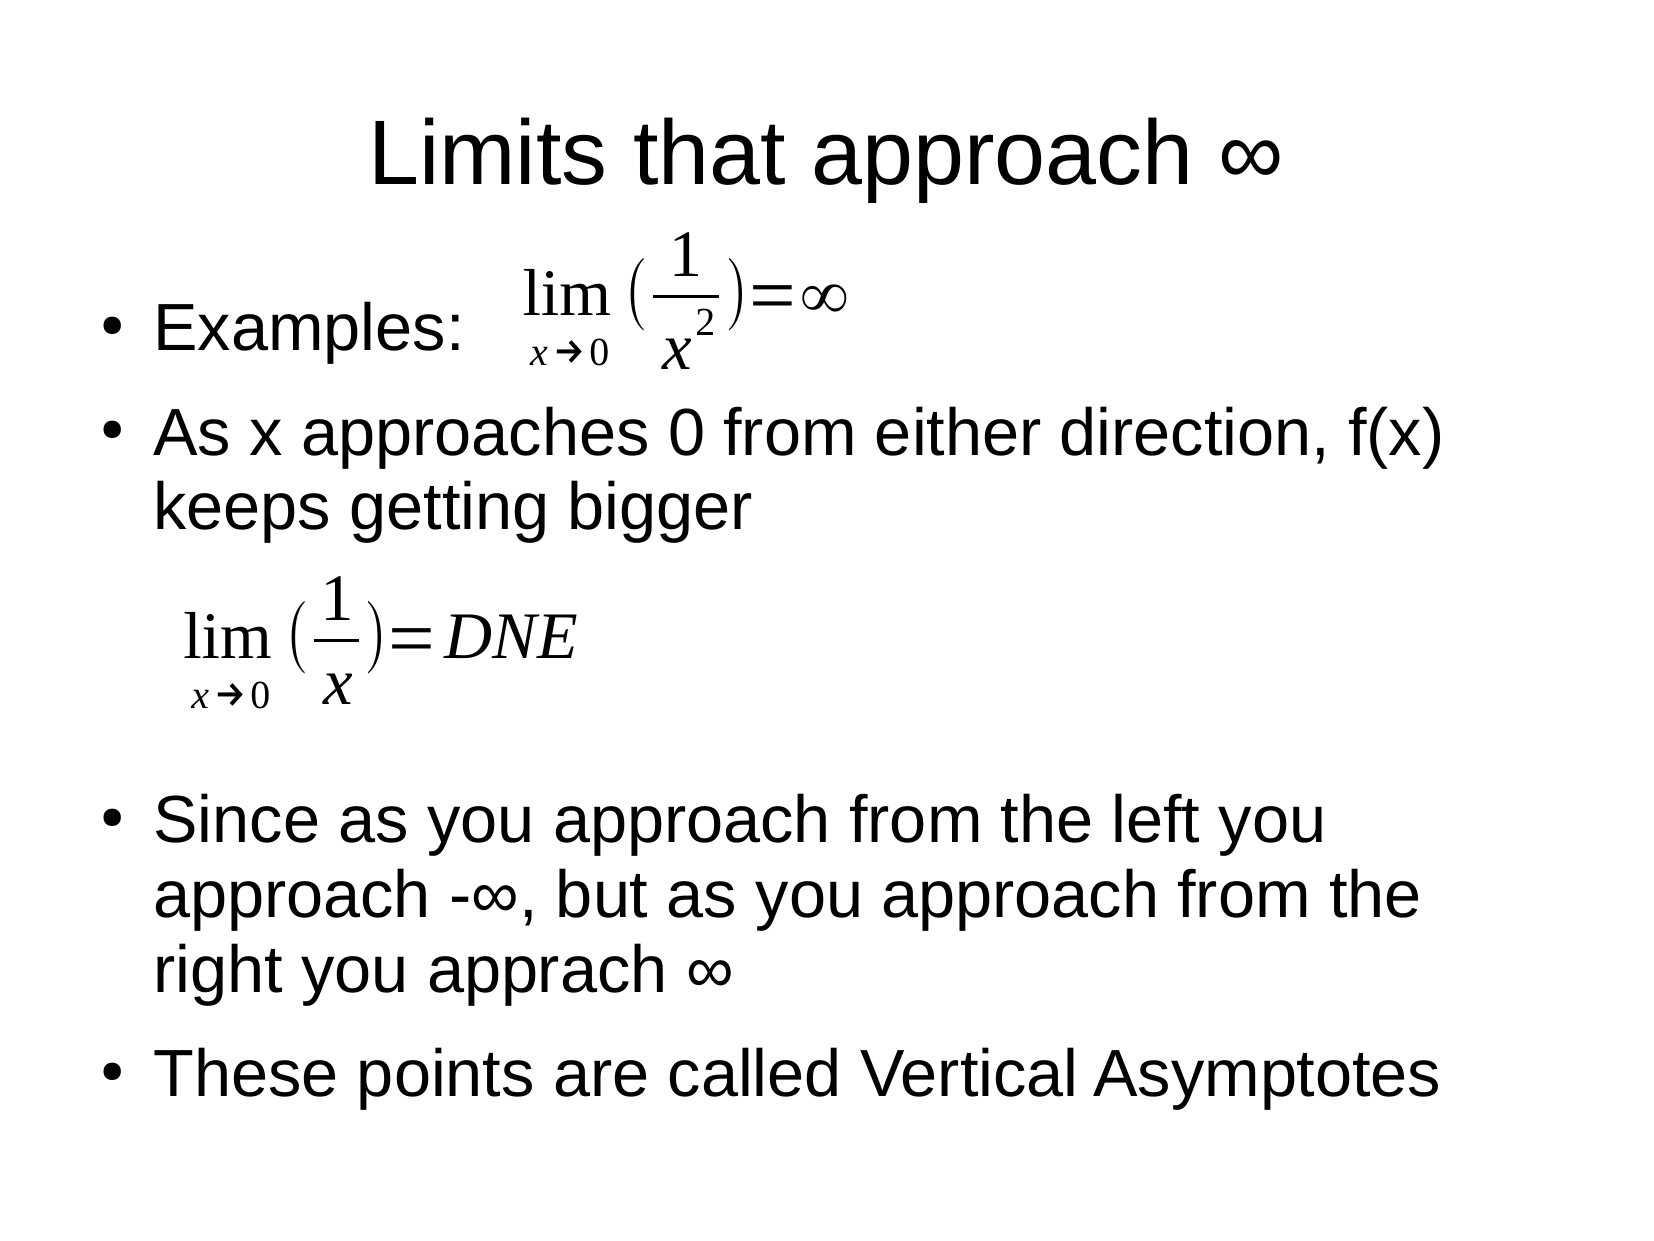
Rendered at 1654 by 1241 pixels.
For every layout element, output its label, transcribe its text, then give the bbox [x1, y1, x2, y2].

chart [177, 561, 589, 719]
chart [516, 217, 857, 290]
list Examples: As x approaches 0 from either direction, f(x) keeps getting bigger Since as you approach from the left you approach -∞, but as you approach from the right you apprach ∞ These points are called Vertical Asymptotes [82, 290, 1571, 1111]
title Limits that approach ∞ [82, 49, 1571, 257]
